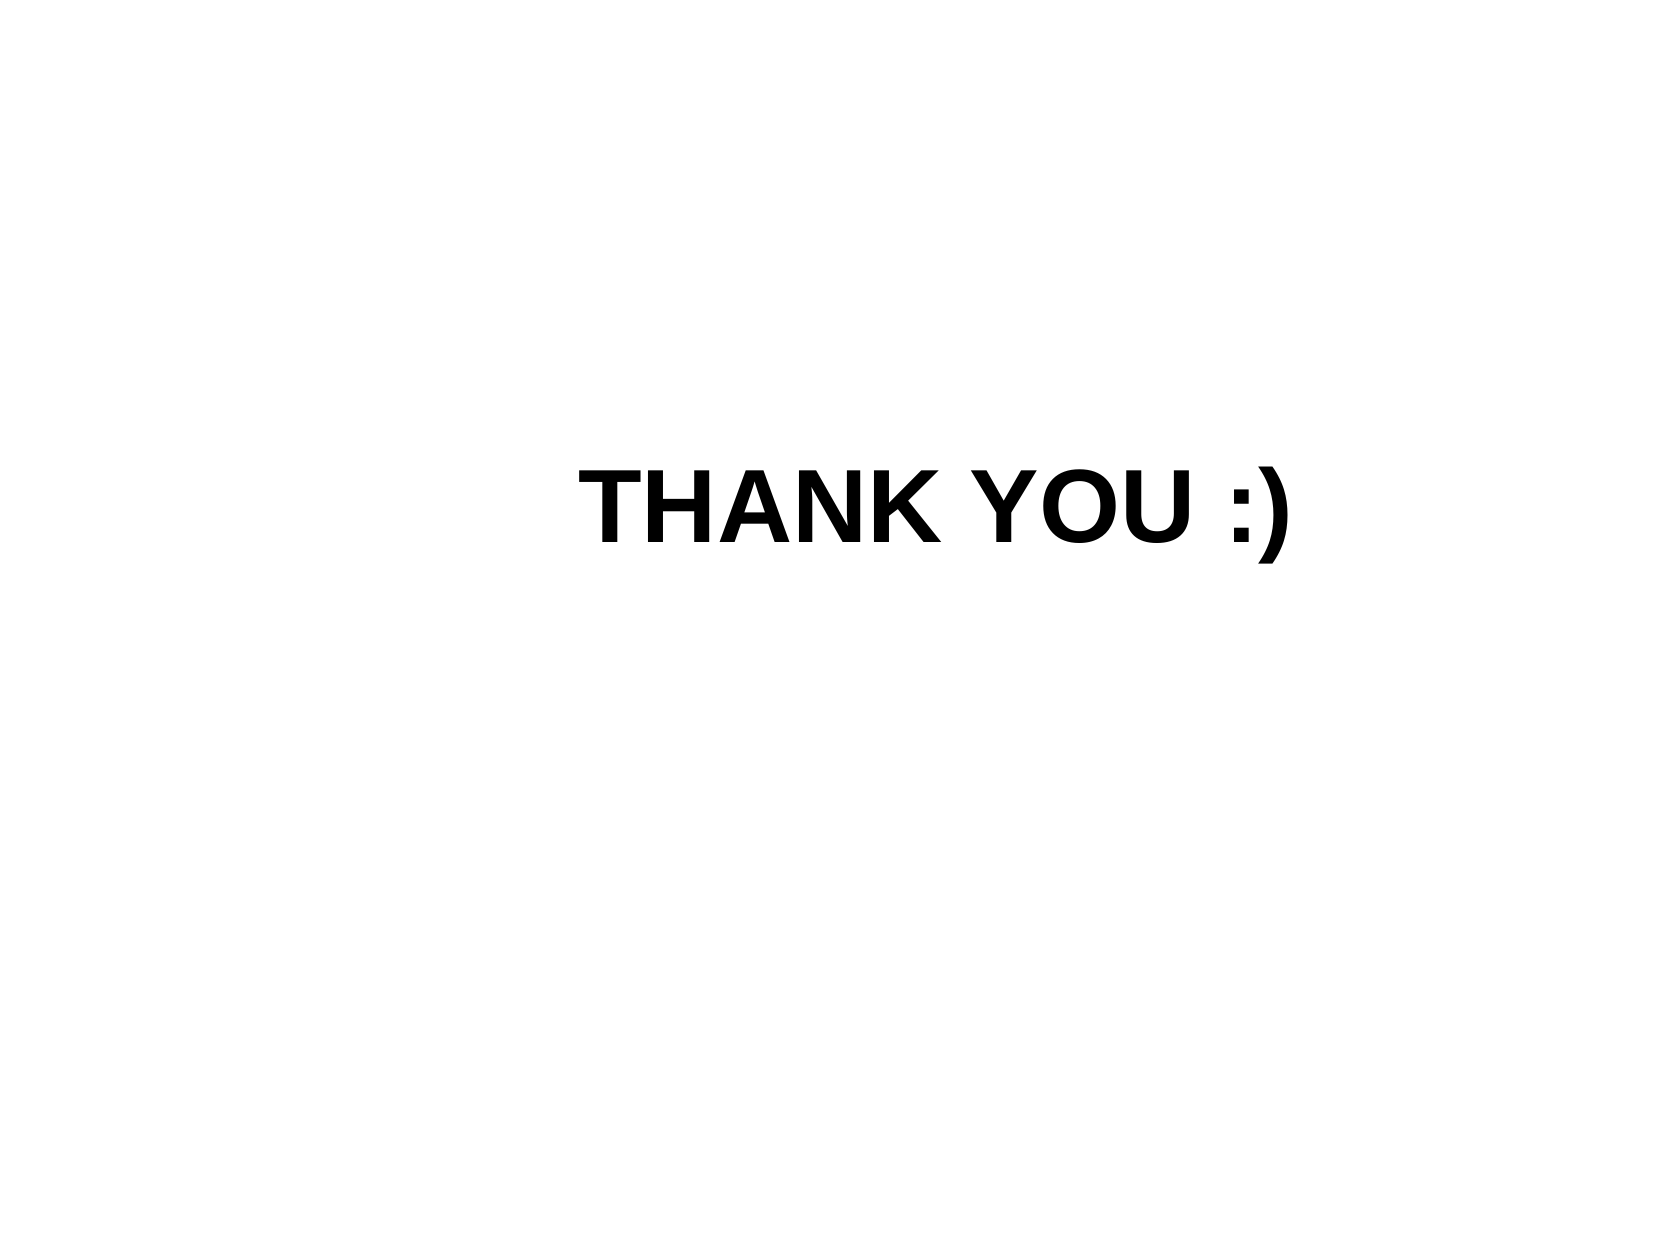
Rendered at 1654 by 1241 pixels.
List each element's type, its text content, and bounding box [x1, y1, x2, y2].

text_box THANK YOU :) [482, 441, 1390, 689]
